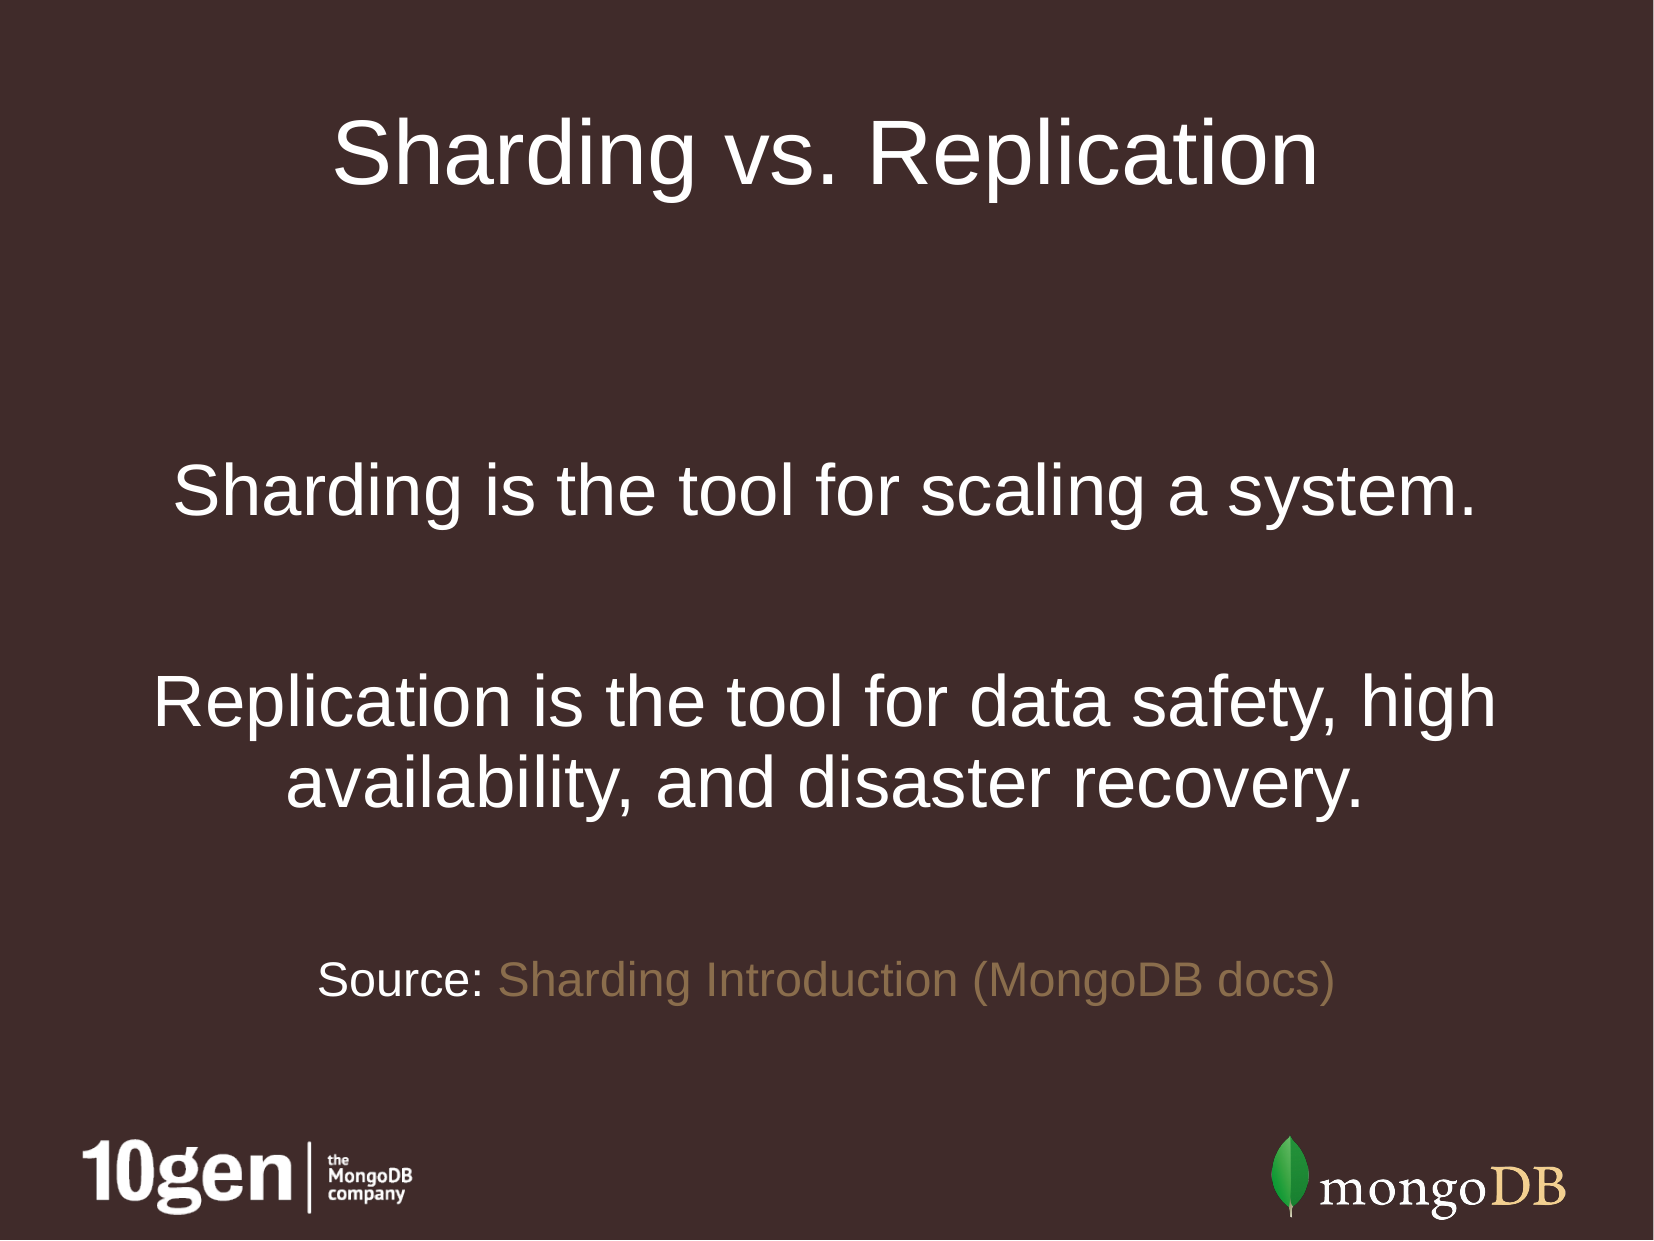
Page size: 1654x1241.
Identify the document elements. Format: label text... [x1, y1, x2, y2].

picture [1260, 1124, 1576, 1230]
picture [82, 1139, 413, 1215]
list Sharding is the tool for scaling a system. Replication is the tool for data safety, high availability, and disaster recovery. Source: Sharding Introduction (MongoDB docs) [82, 450, 1571, 1010]
title Sharding vs. Replication [82, 49, 1571, 257]
